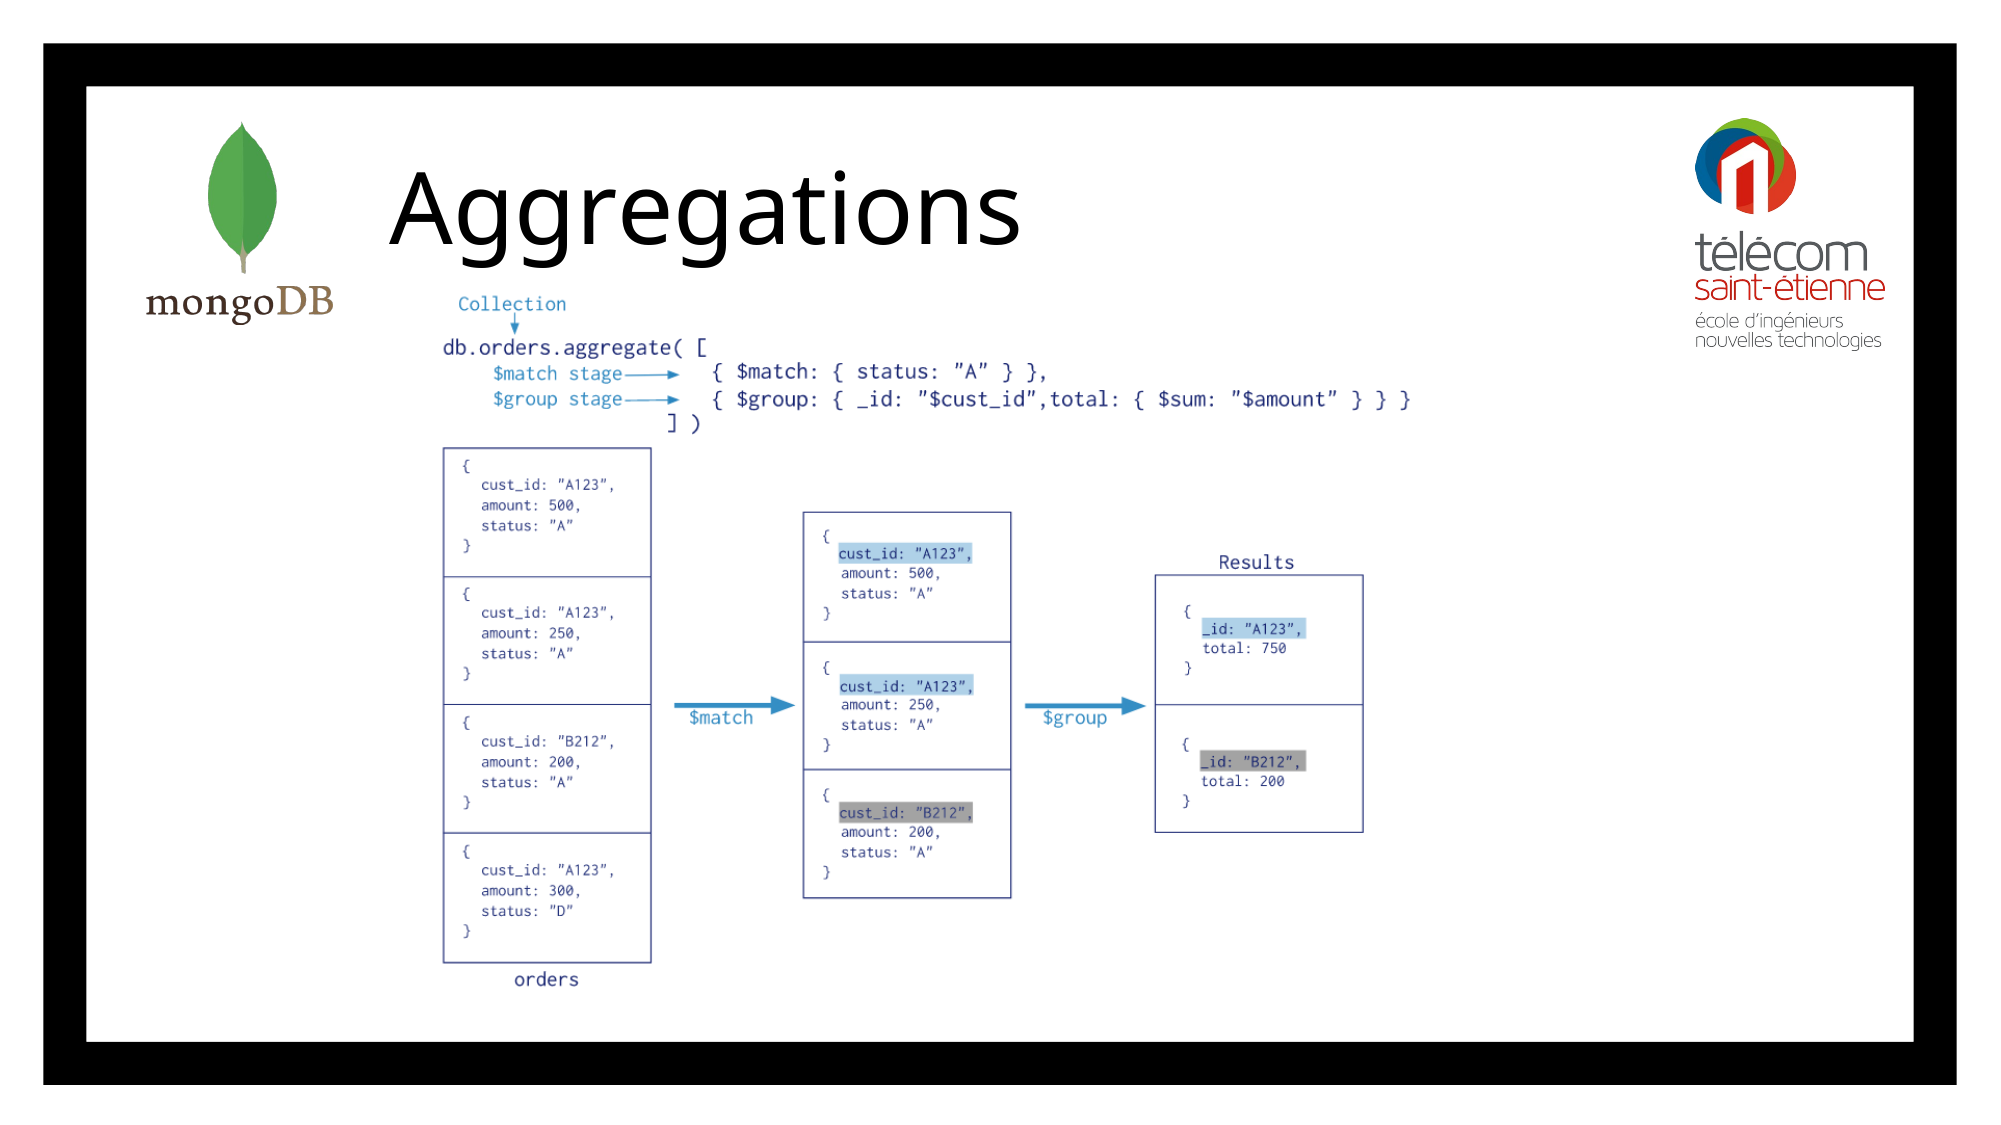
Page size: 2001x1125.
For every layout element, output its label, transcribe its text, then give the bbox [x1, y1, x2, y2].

picture [1715, 134, 1730, 138]
picture [145, 121, 333, 325]
title Aggregations [369, 138, 1849, 304]
picture [1695, 118, 1885, 351]
picture [427, 282, 1449, 995]
